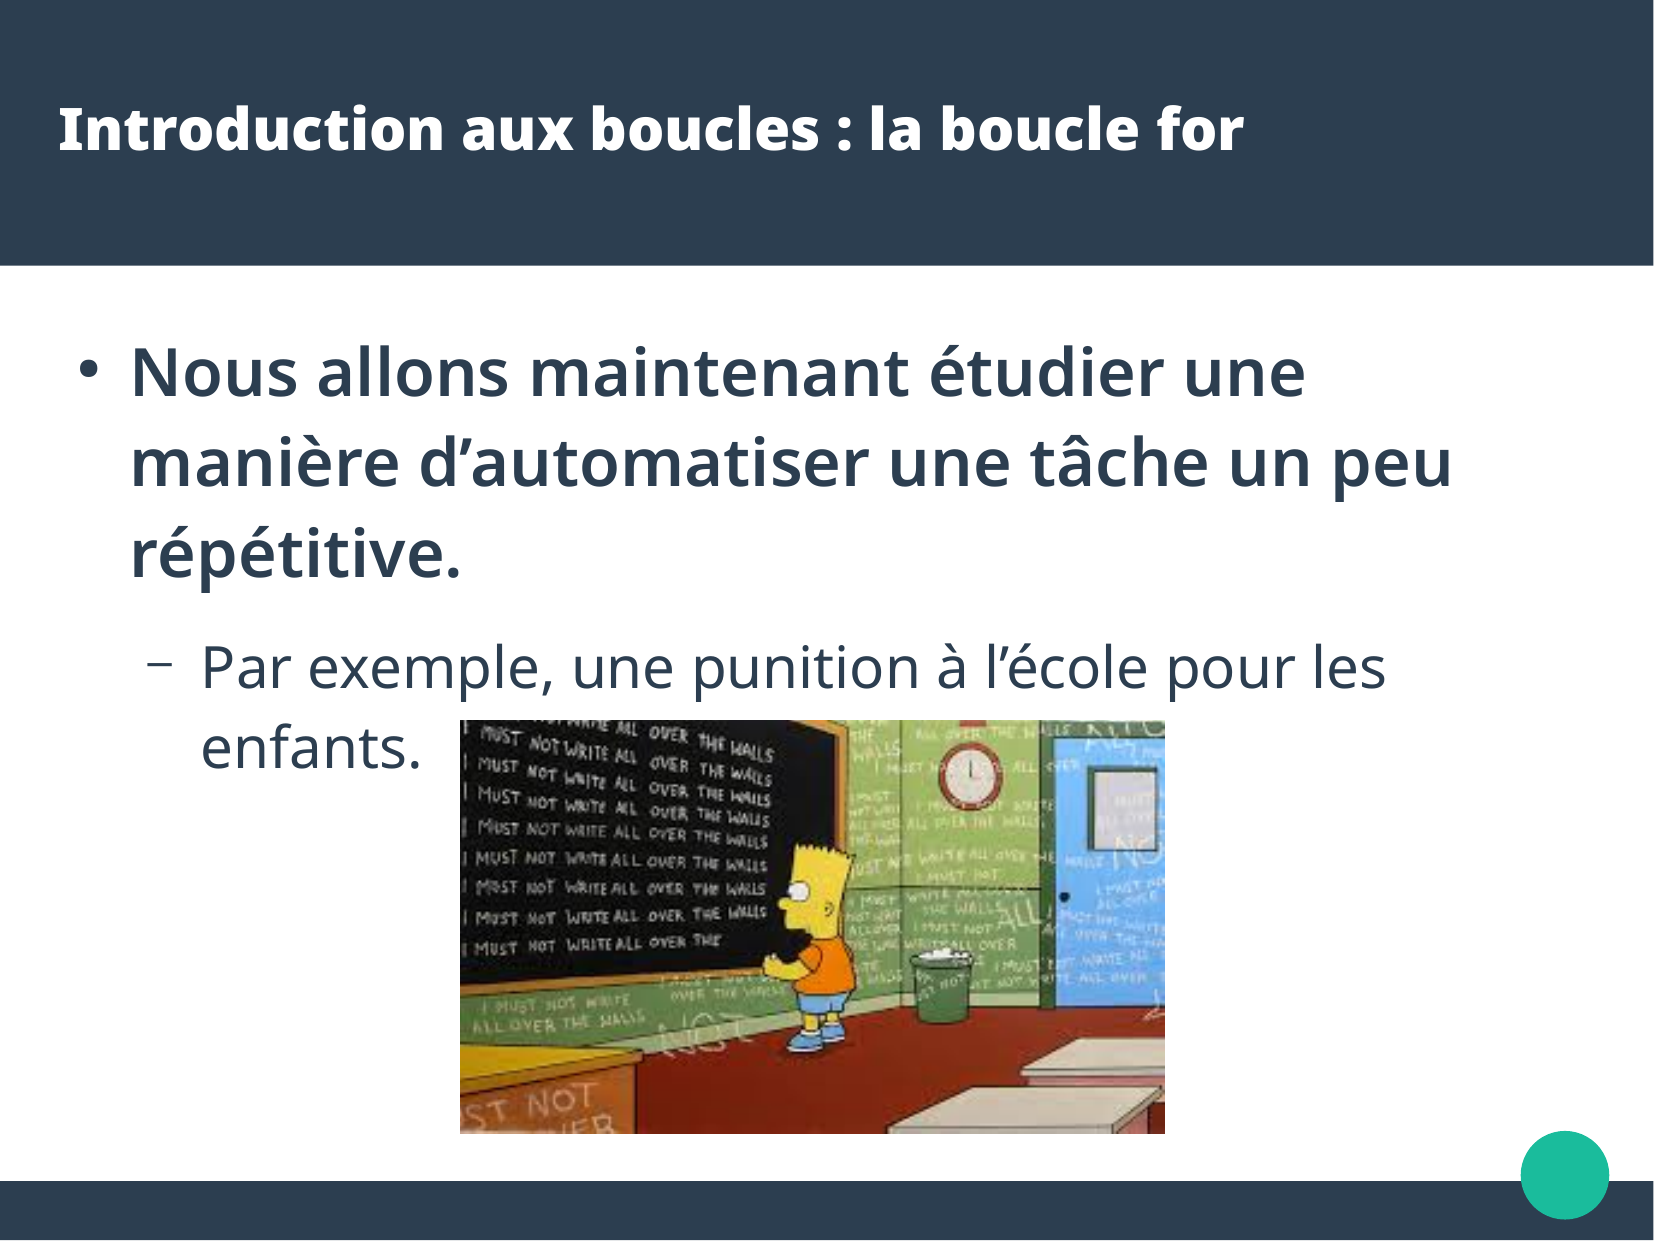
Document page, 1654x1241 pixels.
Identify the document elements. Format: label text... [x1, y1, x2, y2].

list Nous allons maintenant étudier une manière d’automatiser une tâche un peu répétitive. Par exemple, une punition à l’école pour les enfants. [59, 324, 1595, 1152]
picture [460, 720, 1165, 1134]
title Introduction aux boucles : la boucle for [59, 49, 1595, 207]
